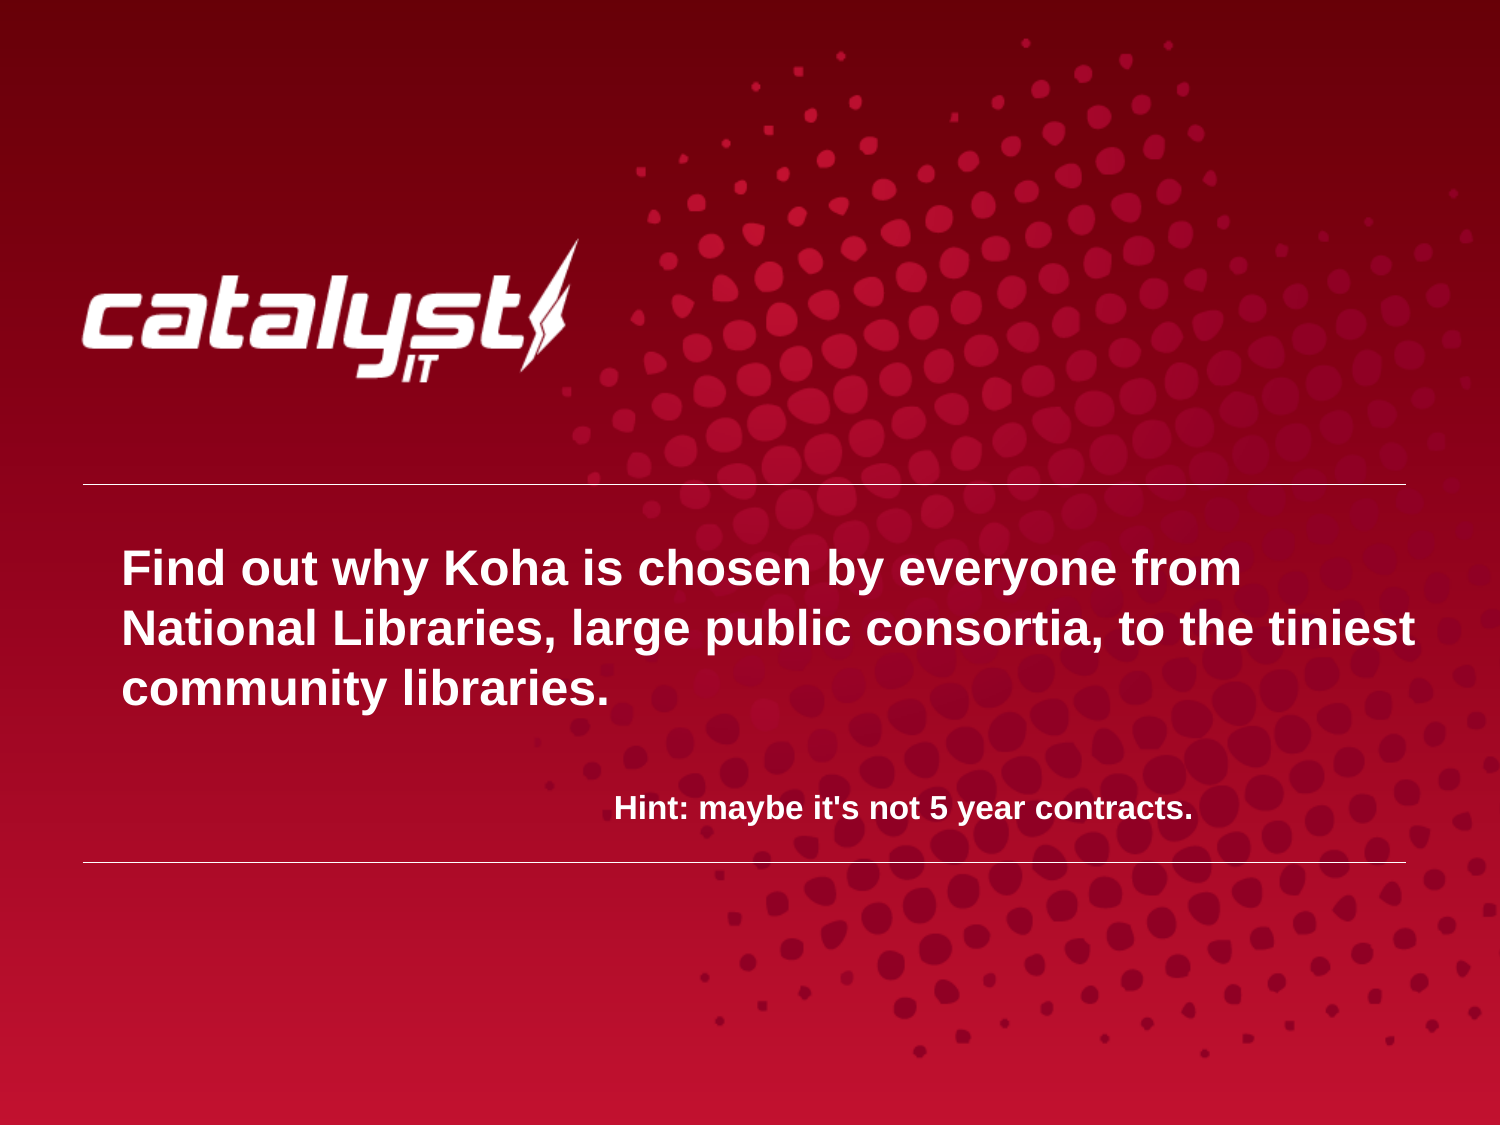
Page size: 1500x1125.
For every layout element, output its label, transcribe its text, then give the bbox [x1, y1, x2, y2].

picture [0, 0, 1500, 1125]
title Find out why Koha is chosen by everyone from National Libraries, large public consortia, to the tiniest community libraries. Hint: maybe it's not 5 year contracts. [106, 467, 1457, 909]
